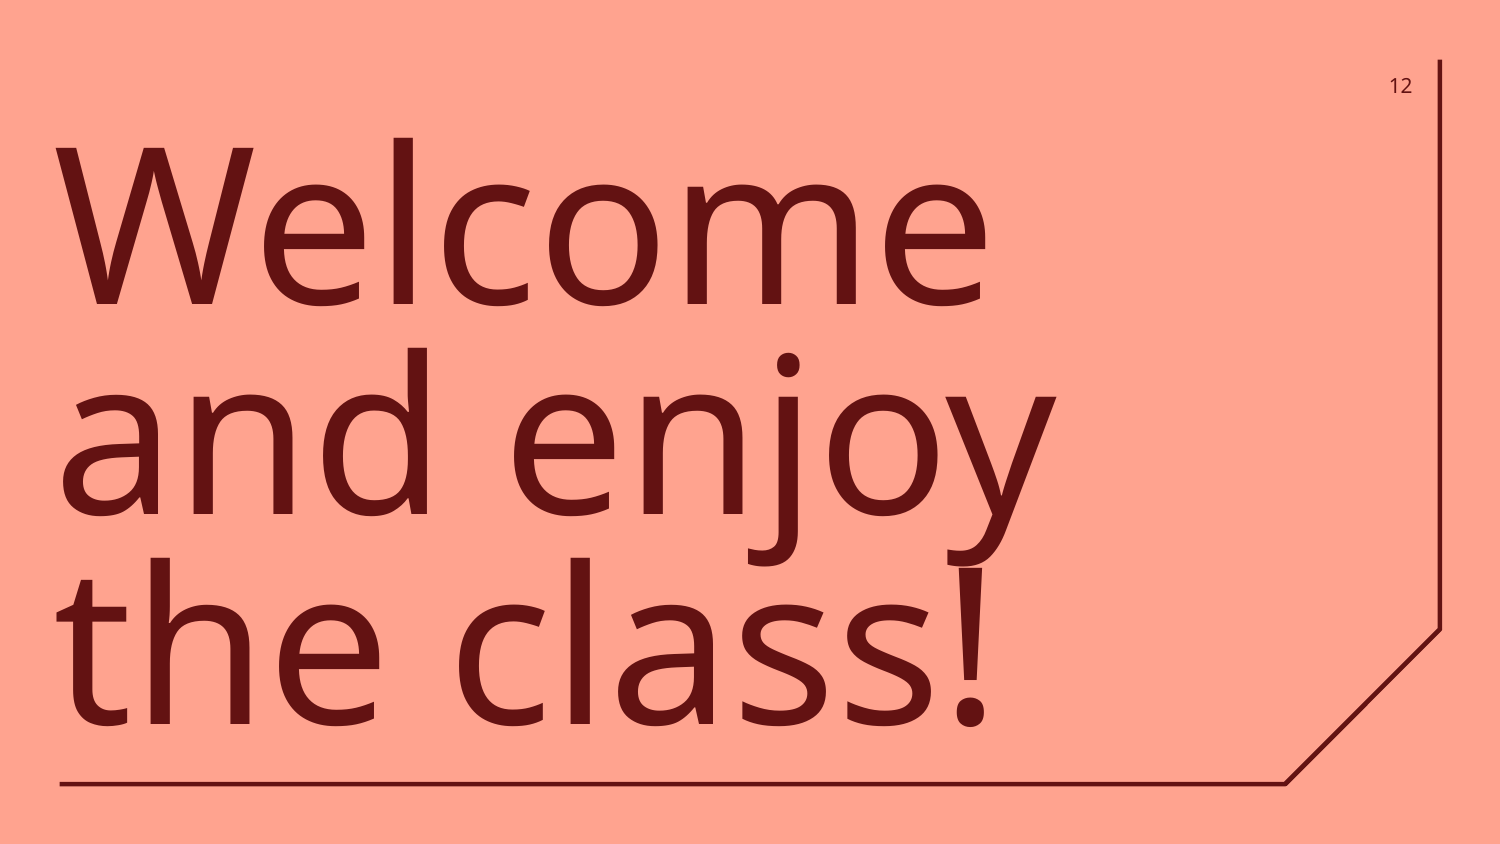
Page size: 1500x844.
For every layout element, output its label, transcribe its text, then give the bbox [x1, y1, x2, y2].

slide_number <number> [1315, 59, 1428, 114]
title Welcome and enjoy the class! [38, 346, 1404, 782]
